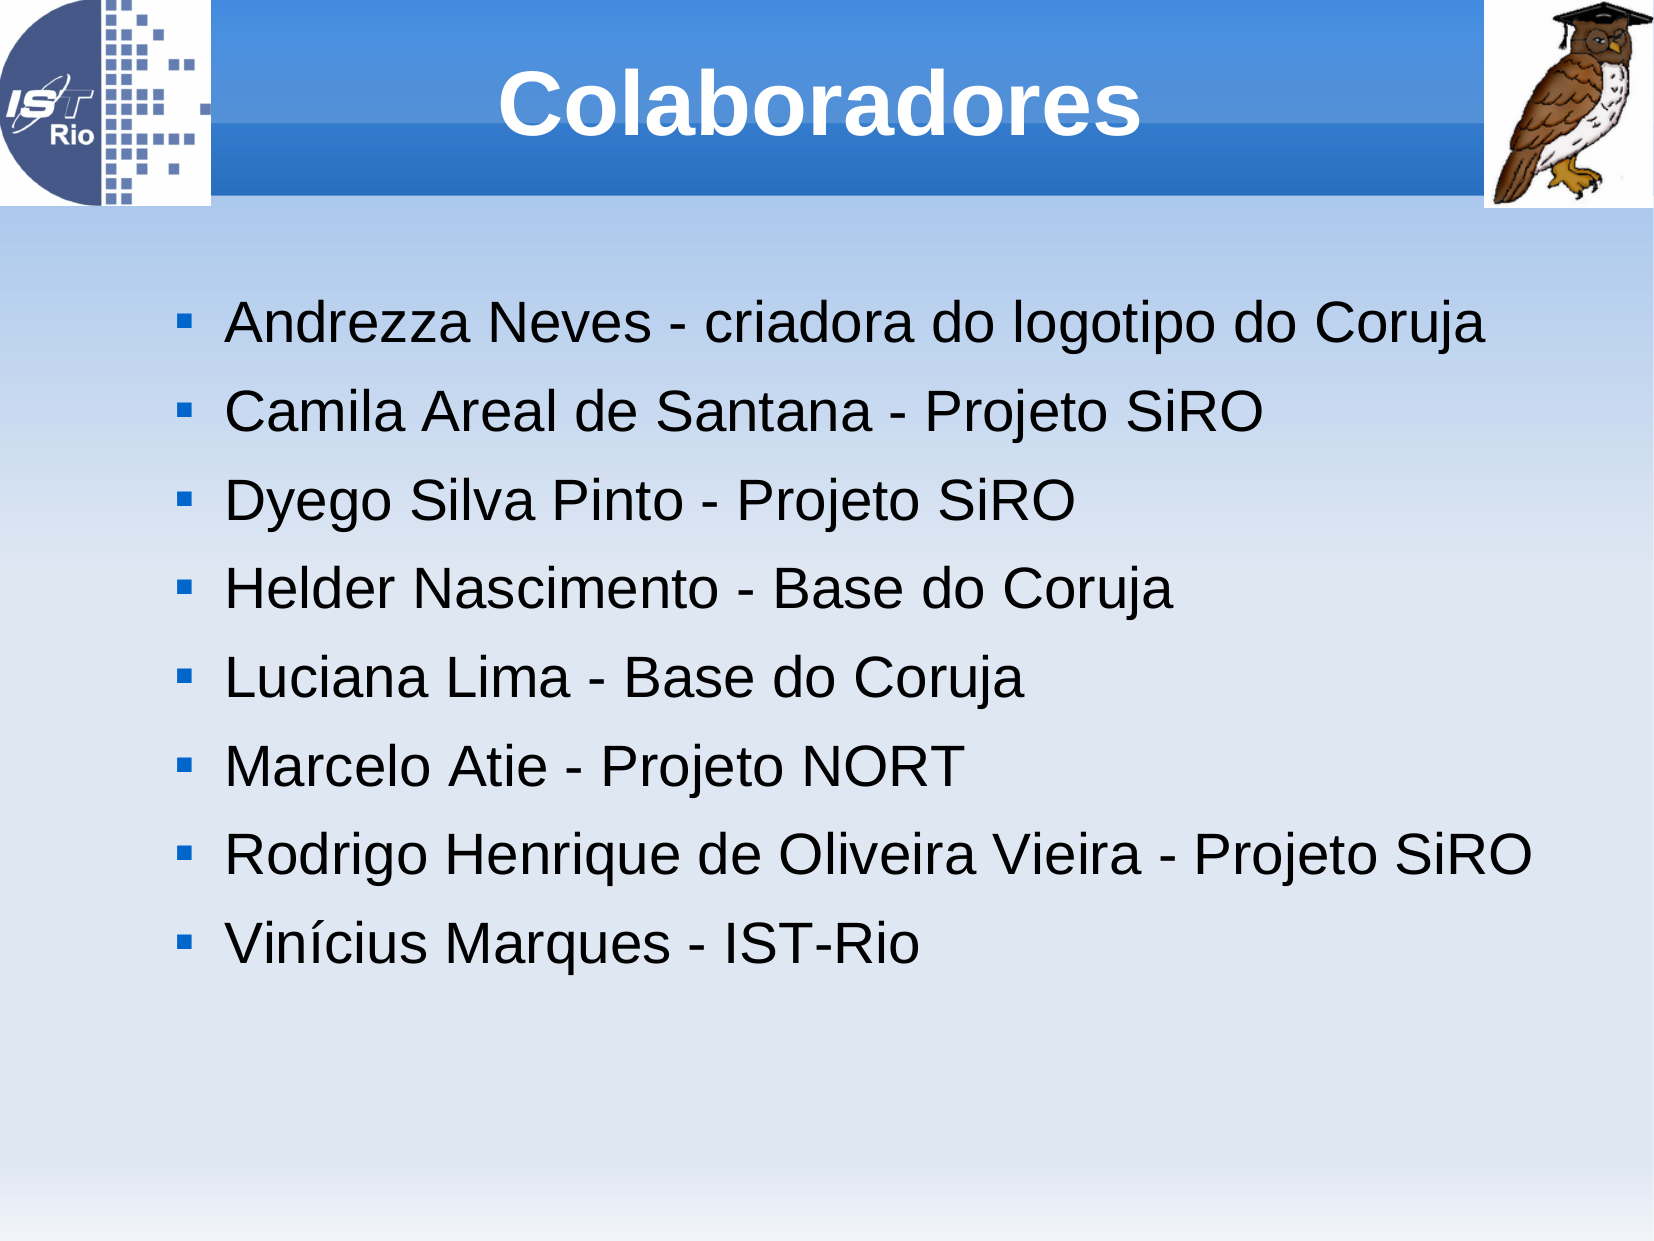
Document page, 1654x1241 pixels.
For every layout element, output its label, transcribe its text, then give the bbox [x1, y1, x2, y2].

list Andrezza Neves - criadora do logotipo do Coruja Camila Areal de Santana - Projeto SiRO Dyego Silva Pinto - Projeto SiRO Helder Nascimento - Base do Coruja Luciana Lima - Base do Coruja Marcelo Atie - Projeto NORT Rodrigo Henrique de Oliveira Vieira - Projeto SiRO Vinícius Marques - IST-Rio [82, 290, 1571, 1094]
picture [0, 0, 1654, 1241]
title Colaboradores [76, 7, 1565, 200]
